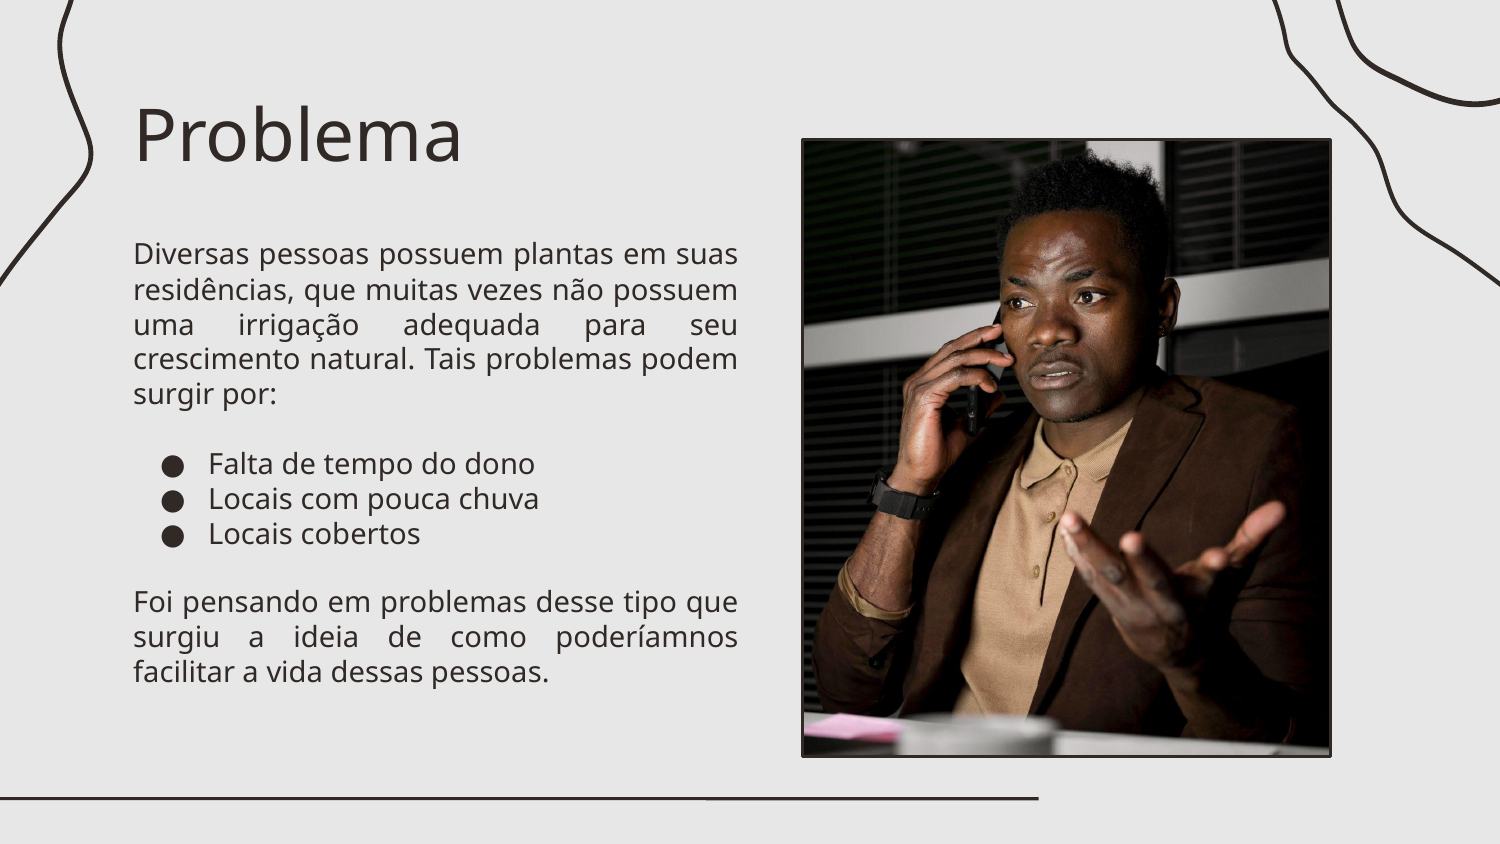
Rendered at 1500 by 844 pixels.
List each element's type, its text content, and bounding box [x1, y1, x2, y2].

title Problema [118, 85, 1382, 180]
picture [803, 140, 1329, 756]
list Diversas pessoas possuem plantas em suas residências, que muitas vezes não possuem uma irrigação adequada para seu crescimento natural. Tais problemas podem surgir por: Falta de tempo do dono Locais com pouca chuva Locais cobertos Foi pensando em problemas desse tipo que surgiu a ideia de como poderíamnos facilitar a vida dessas pessoas. [118, 270, 754, 654]
